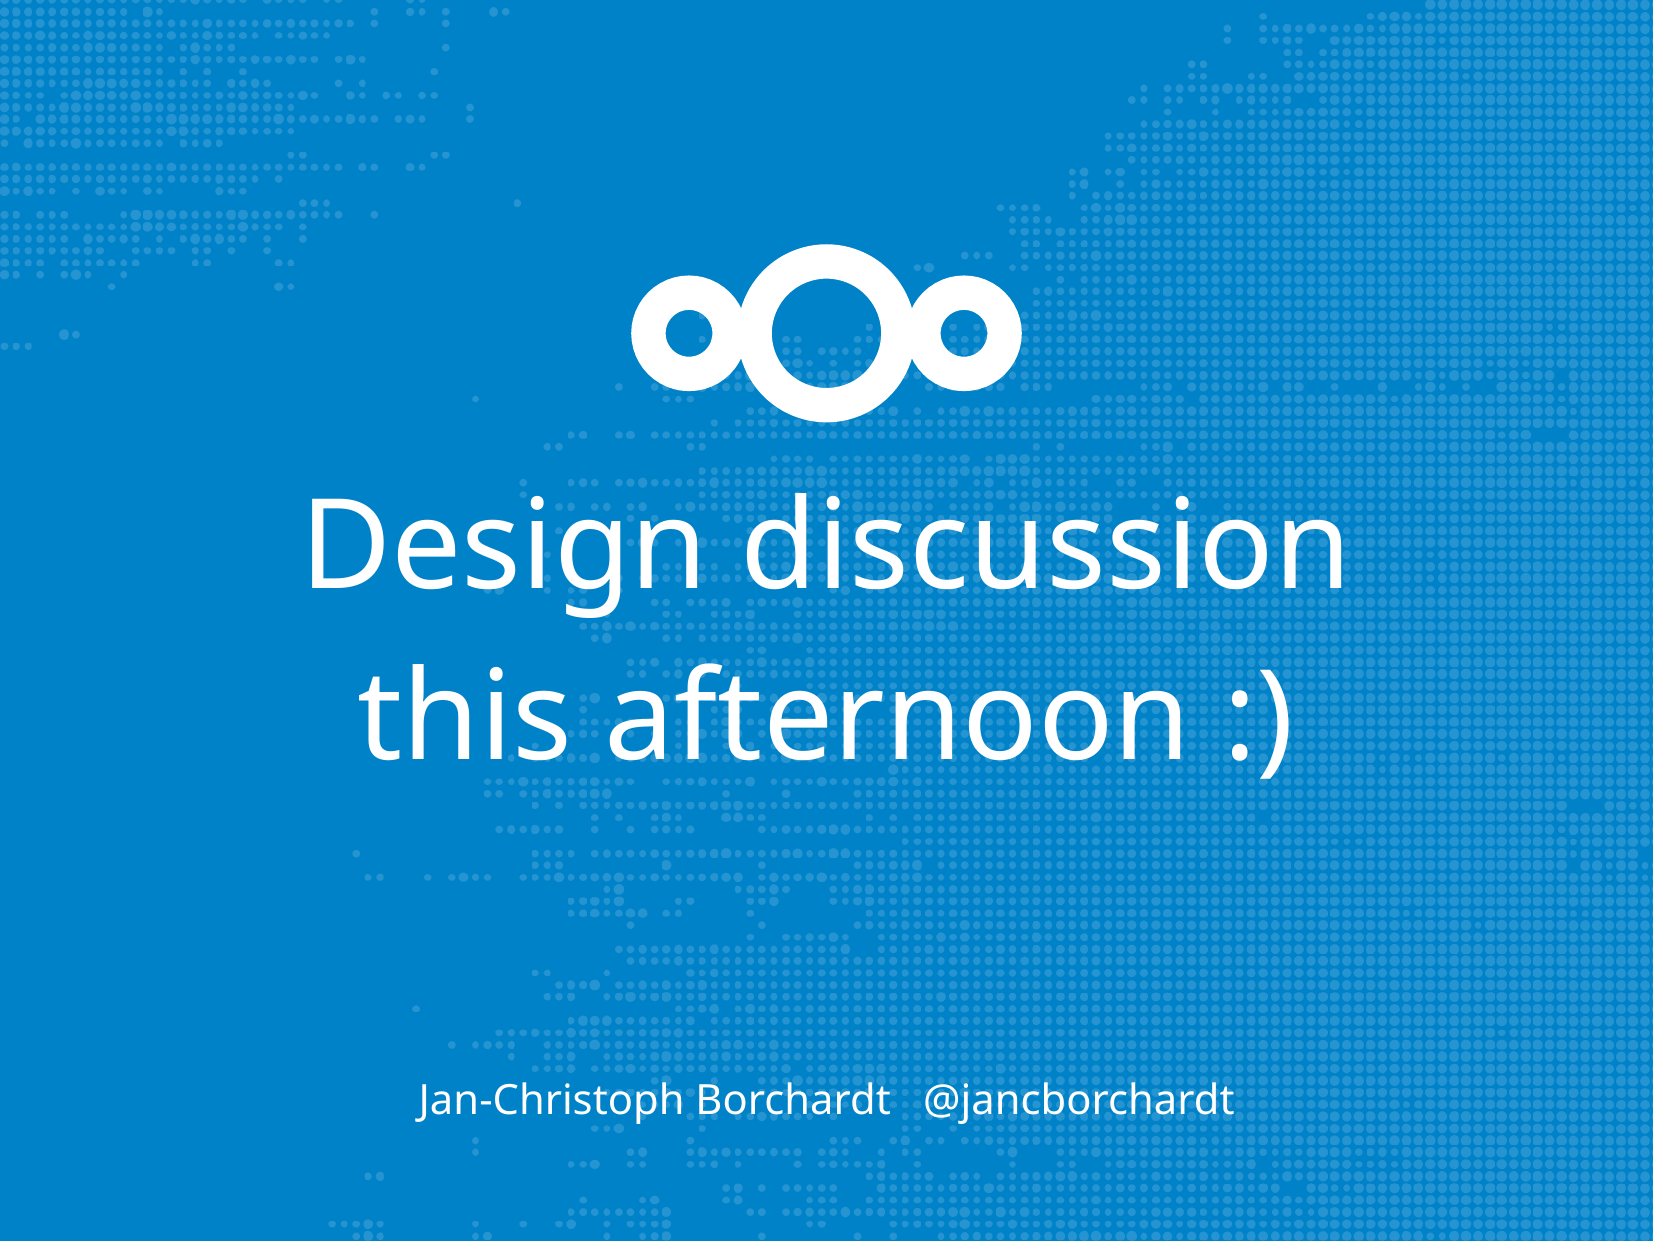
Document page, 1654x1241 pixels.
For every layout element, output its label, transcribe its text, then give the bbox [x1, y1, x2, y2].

title Design discussion this afternoon :) [82, 370, 1571, 881]
picture [0, 0, 1653, 1241]
title Jan-Christoph Borchardt @jancborchardt [82, 910, 1571, 1241]
